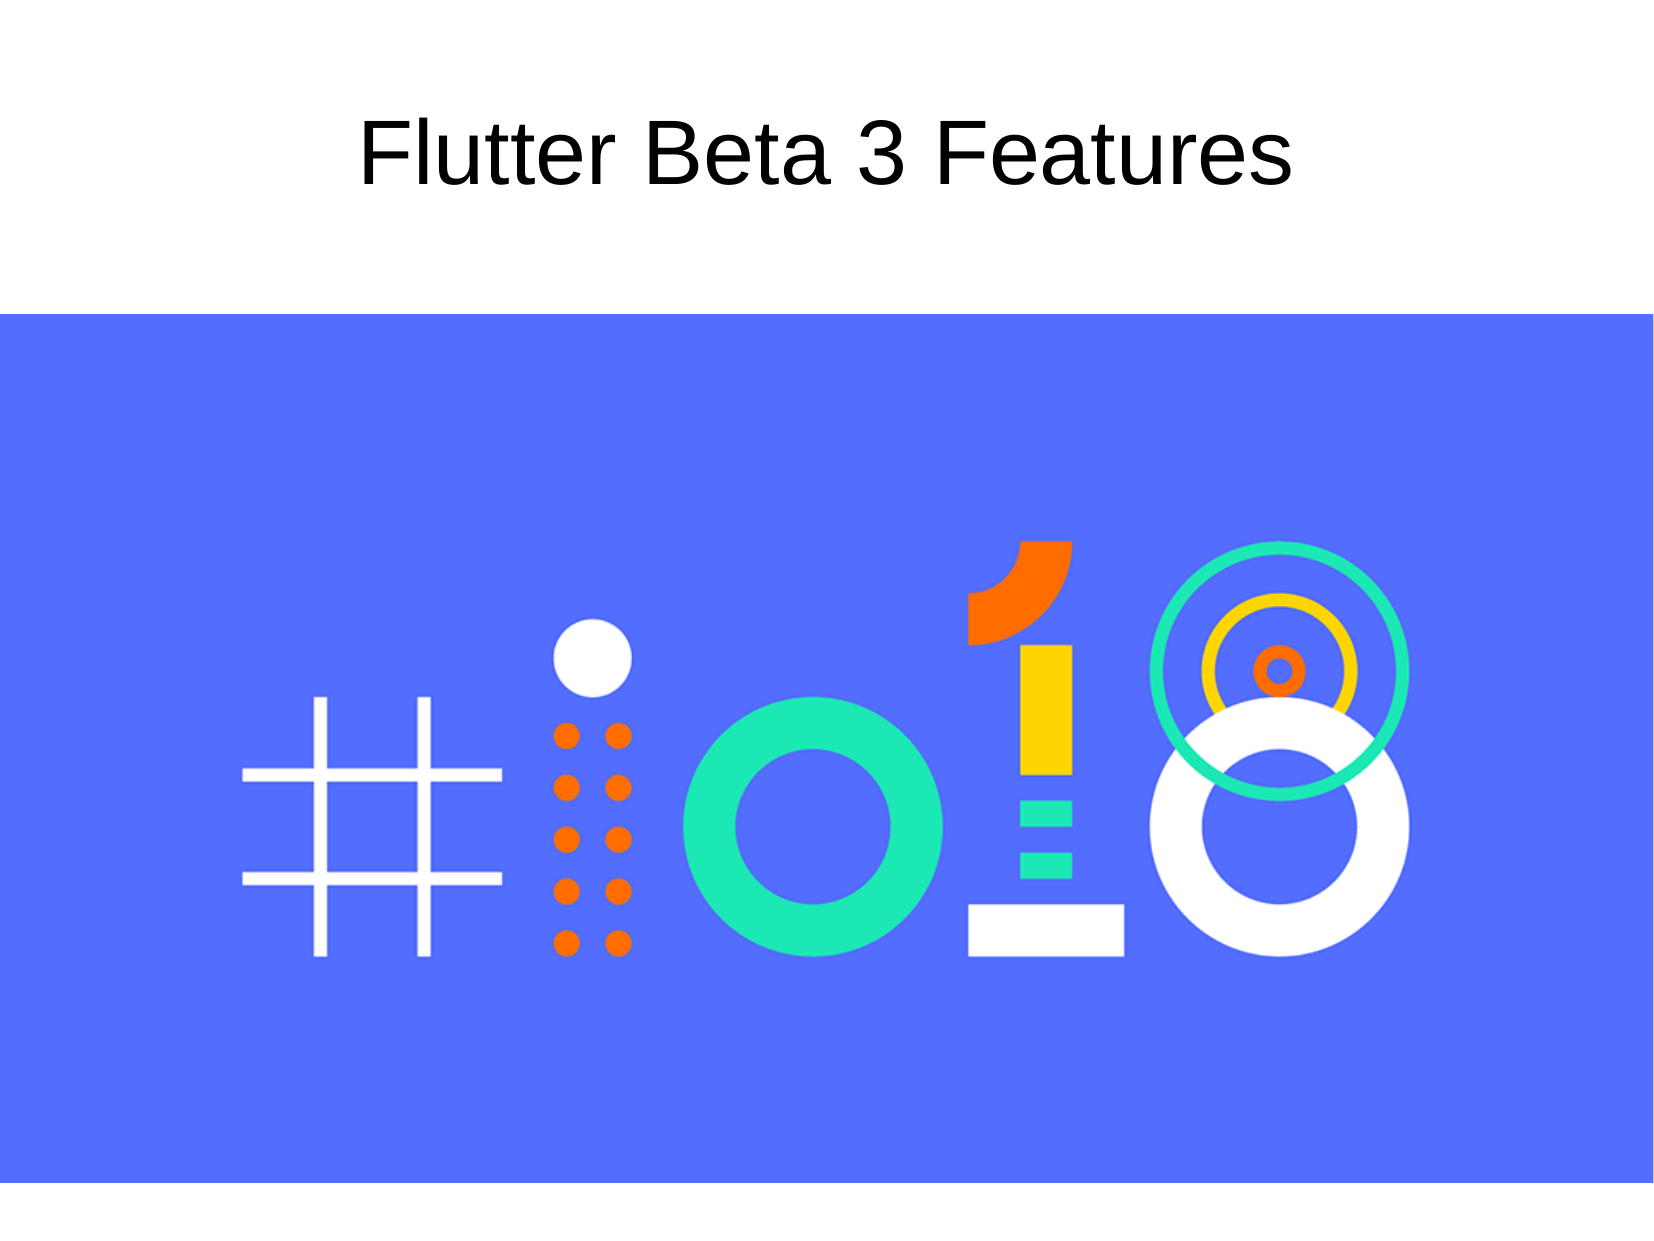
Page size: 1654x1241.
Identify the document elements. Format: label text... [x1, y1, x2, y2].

picture [0, 314, 1654, 1184]
title Flutter Beta 3 Features [82, 49, 1571, 257]
